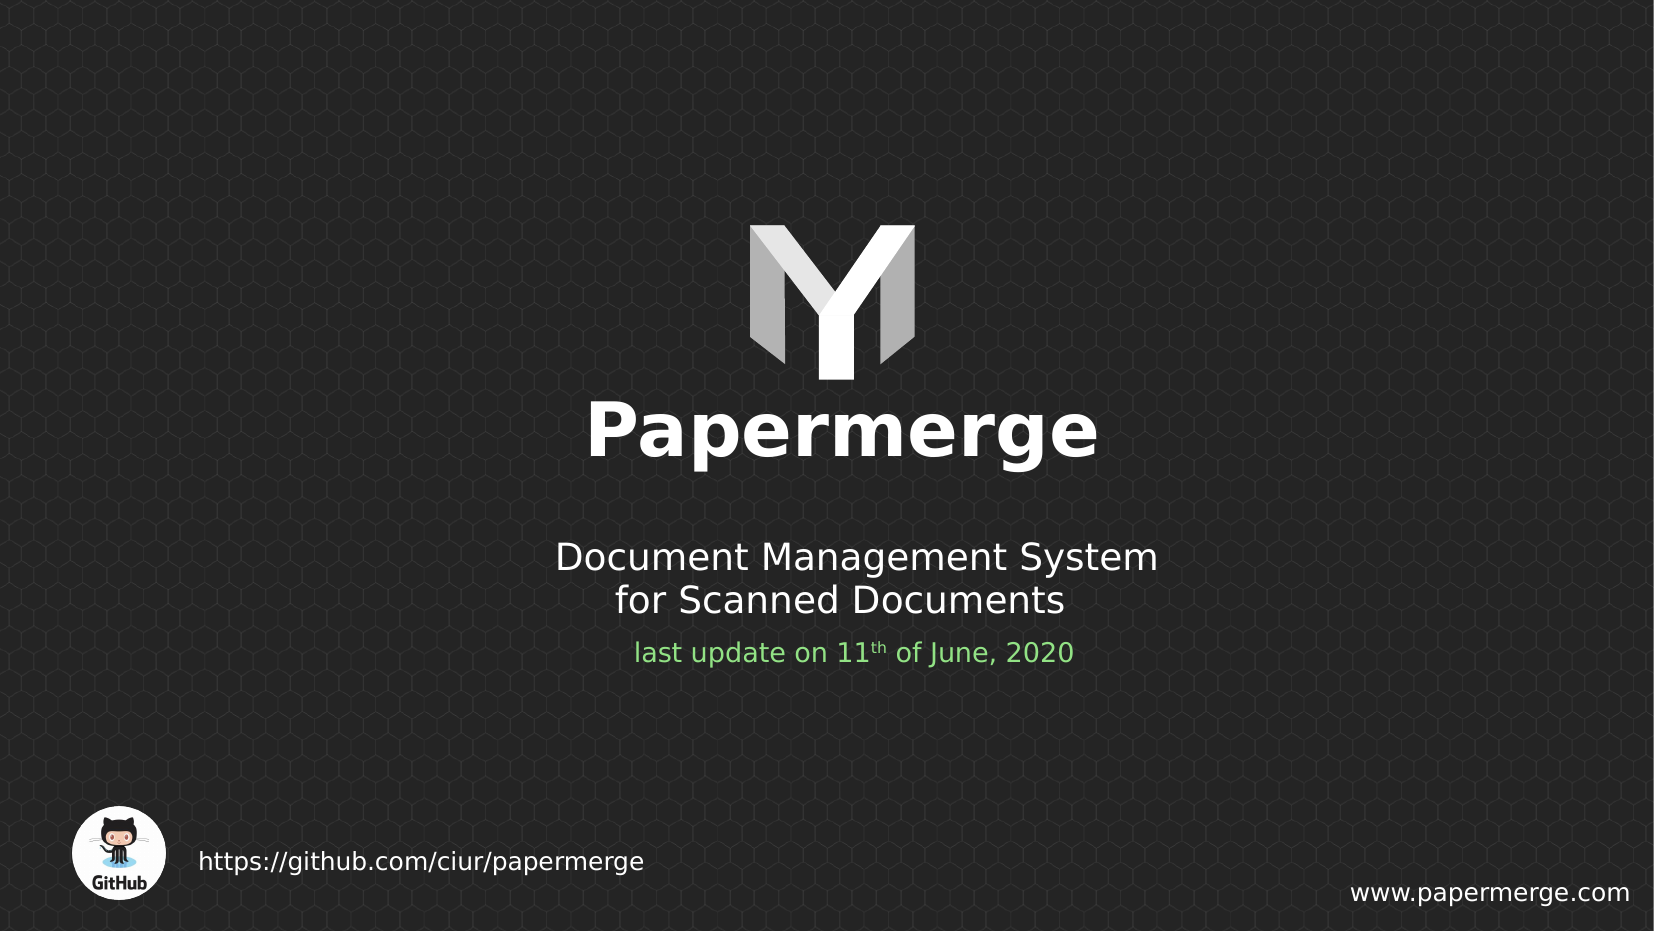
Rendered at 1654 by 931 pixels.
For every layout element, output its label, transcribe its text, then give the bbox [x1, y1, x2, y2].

text_box https://github.com/ciur/papermerge [183, 840, 661, 885]
text_box last update on 11th of June, 2020 [585, 630, 1090, 678]
picture [0, 0, 1654, 931]
text_box Document Management System for Scanned Documents [540, 528, 1187, 631]
text_box www.papermerge.com [1335, 870, 1646, 916]
text_box Papermerge [570, 379, 1116, 482]
